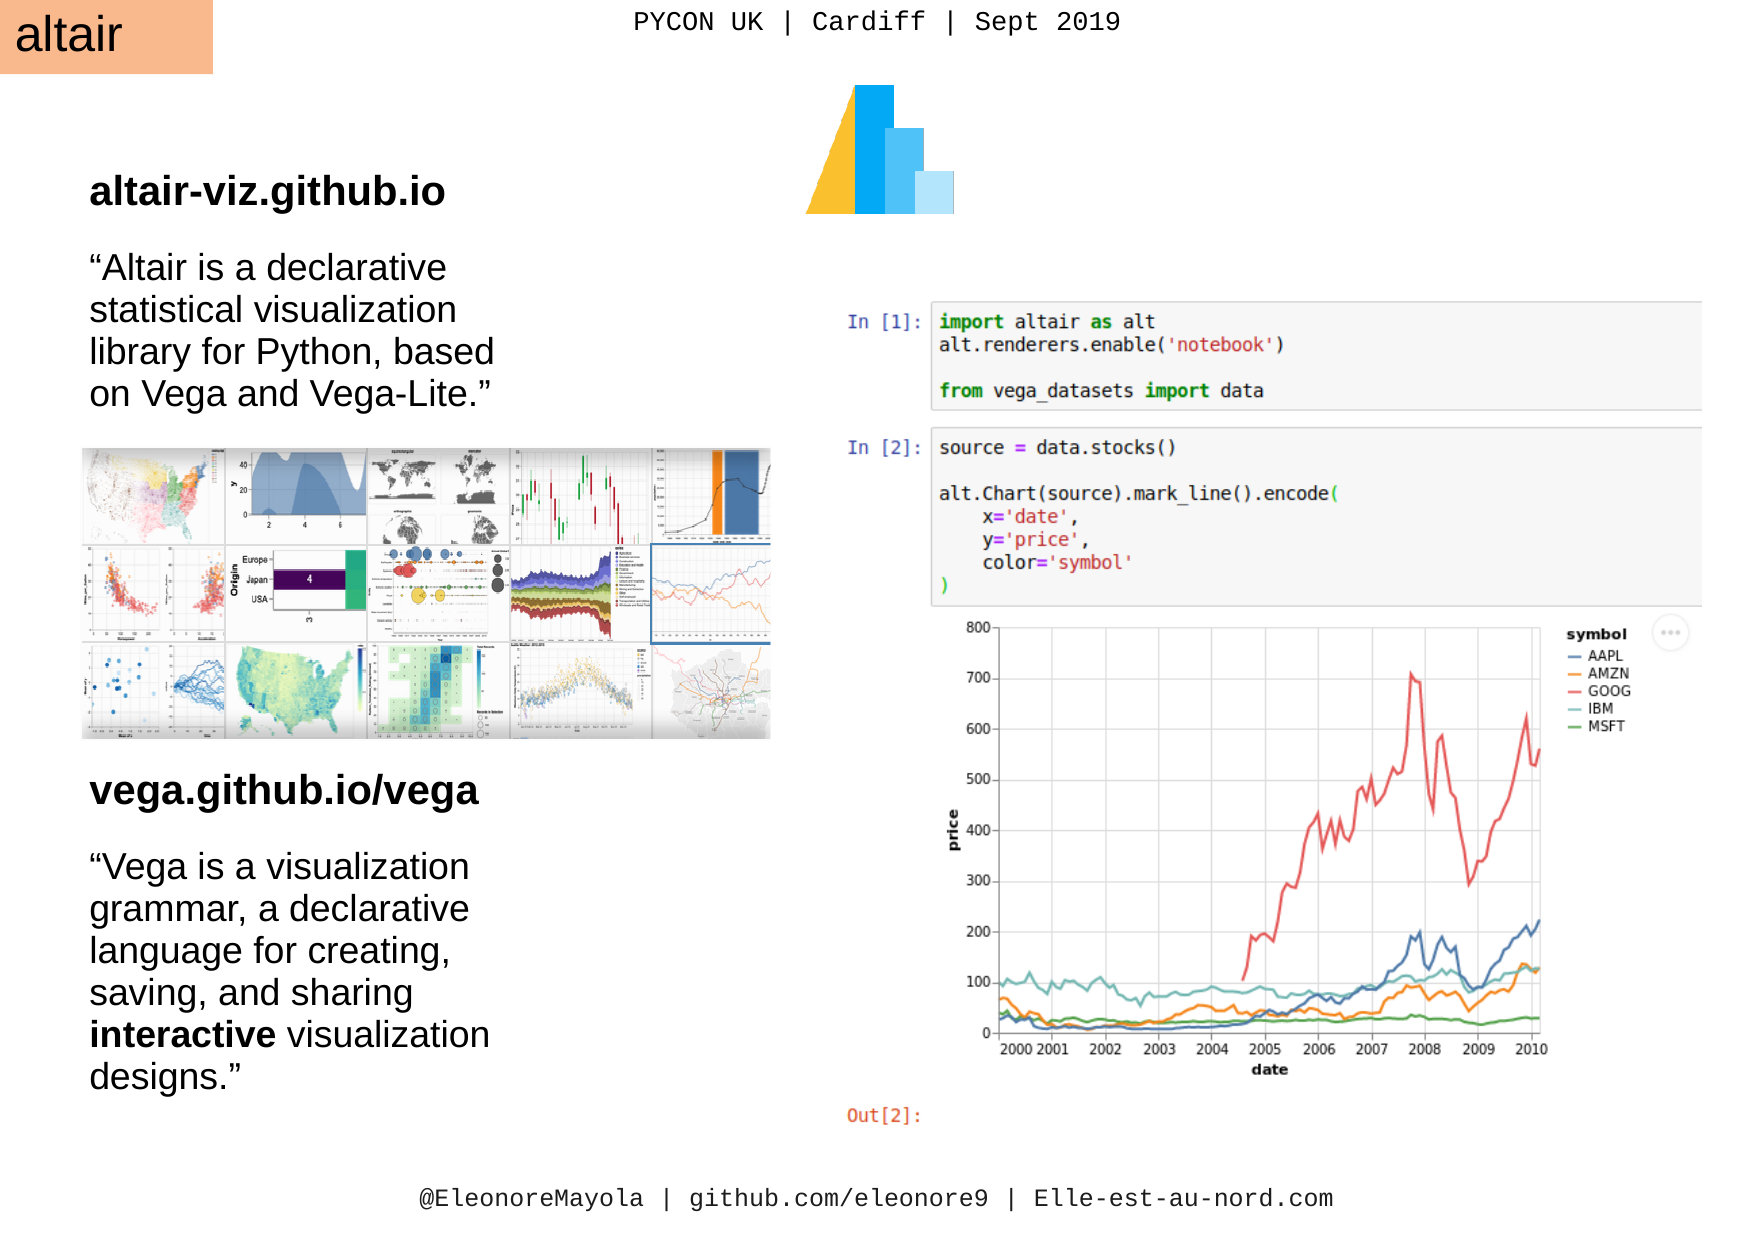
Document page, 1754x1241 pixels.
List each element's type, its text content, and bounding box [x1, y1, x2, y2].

picture [839, 296, 1702, 1137]
text_box altair [0, 0, 213, 75]
text_box vega.github.io/vega [74, 759, 499, 838]
picture [80, 446, 771, 741]
text_box “Altair is a declarative statistical visualization library for Python, based on Vega and Vega-Lite.” [74, 239, 525, 440]
picture [794, 63, 965, 235]
text_box @EleonoreMayola | github.com/eleonore9 | Elle-est-au-nord.com [313, 1149, 1441, 1241]
text_box PYCON UK | Cardiff | Sept 2019 [281, 0, 1473, 80]
text_box altair-viz.github.io [74, 160, 468, 239]
text_box “Vega is a visualization grammar, a declarative language for creating, saving, and sharing interactive visualization designs.” [74, 838, 524, 1138]
